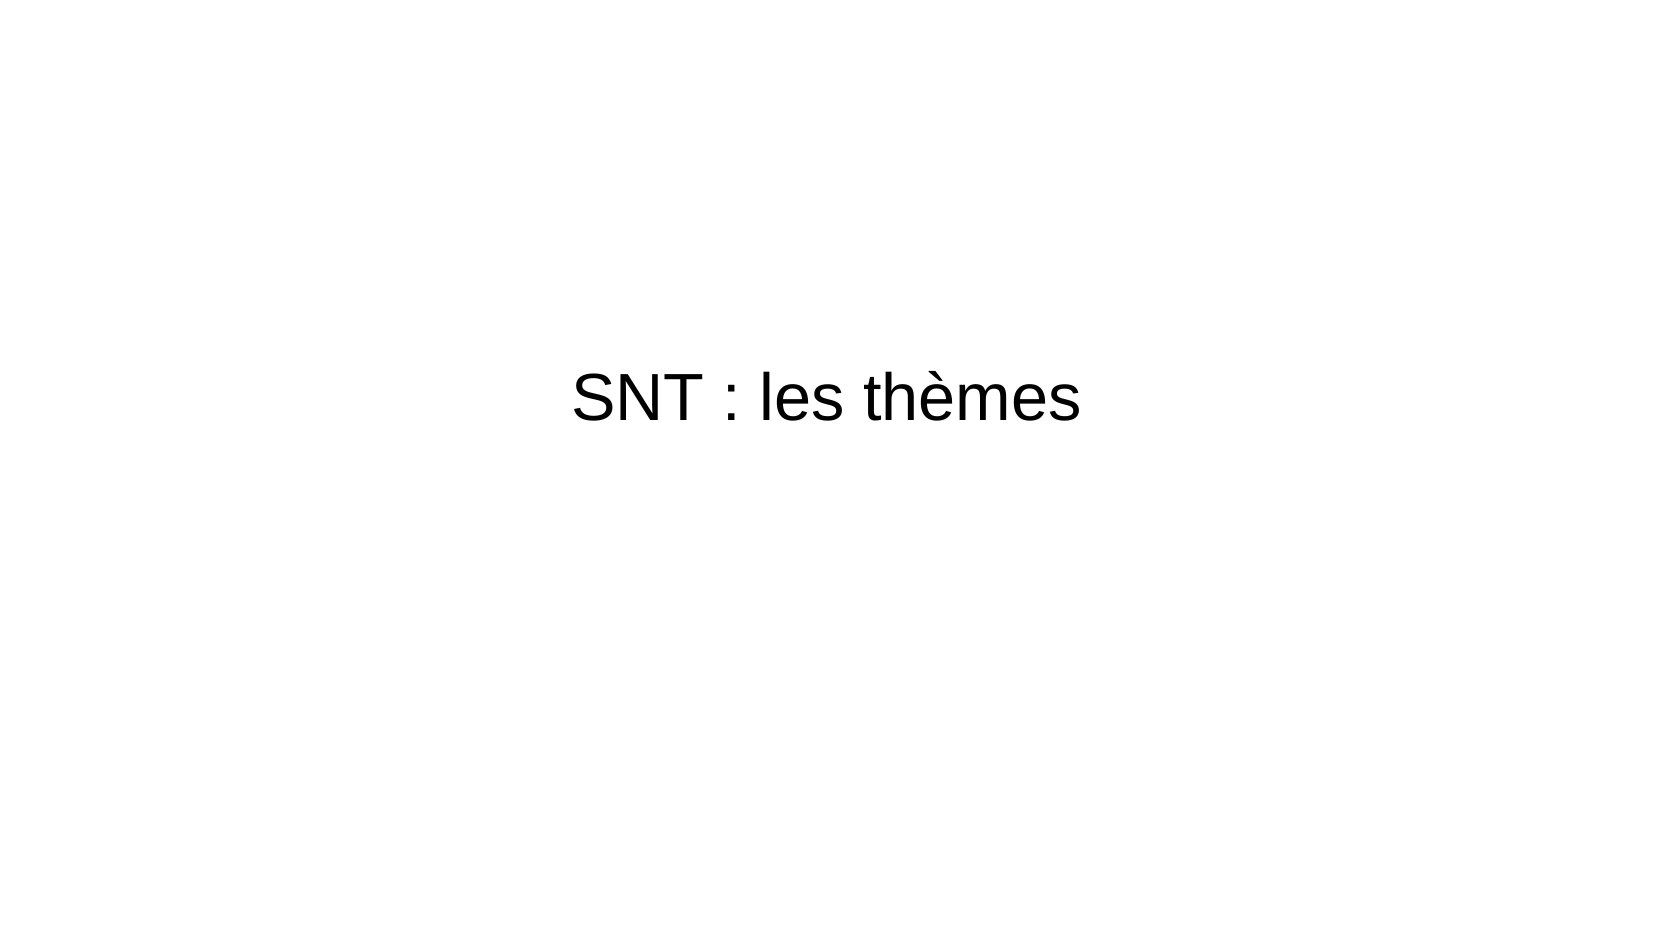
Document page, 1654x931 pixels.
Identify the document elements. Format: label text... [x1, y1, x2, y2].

subtitle SNT : les thèmes [82, 37, 1571, 757]
